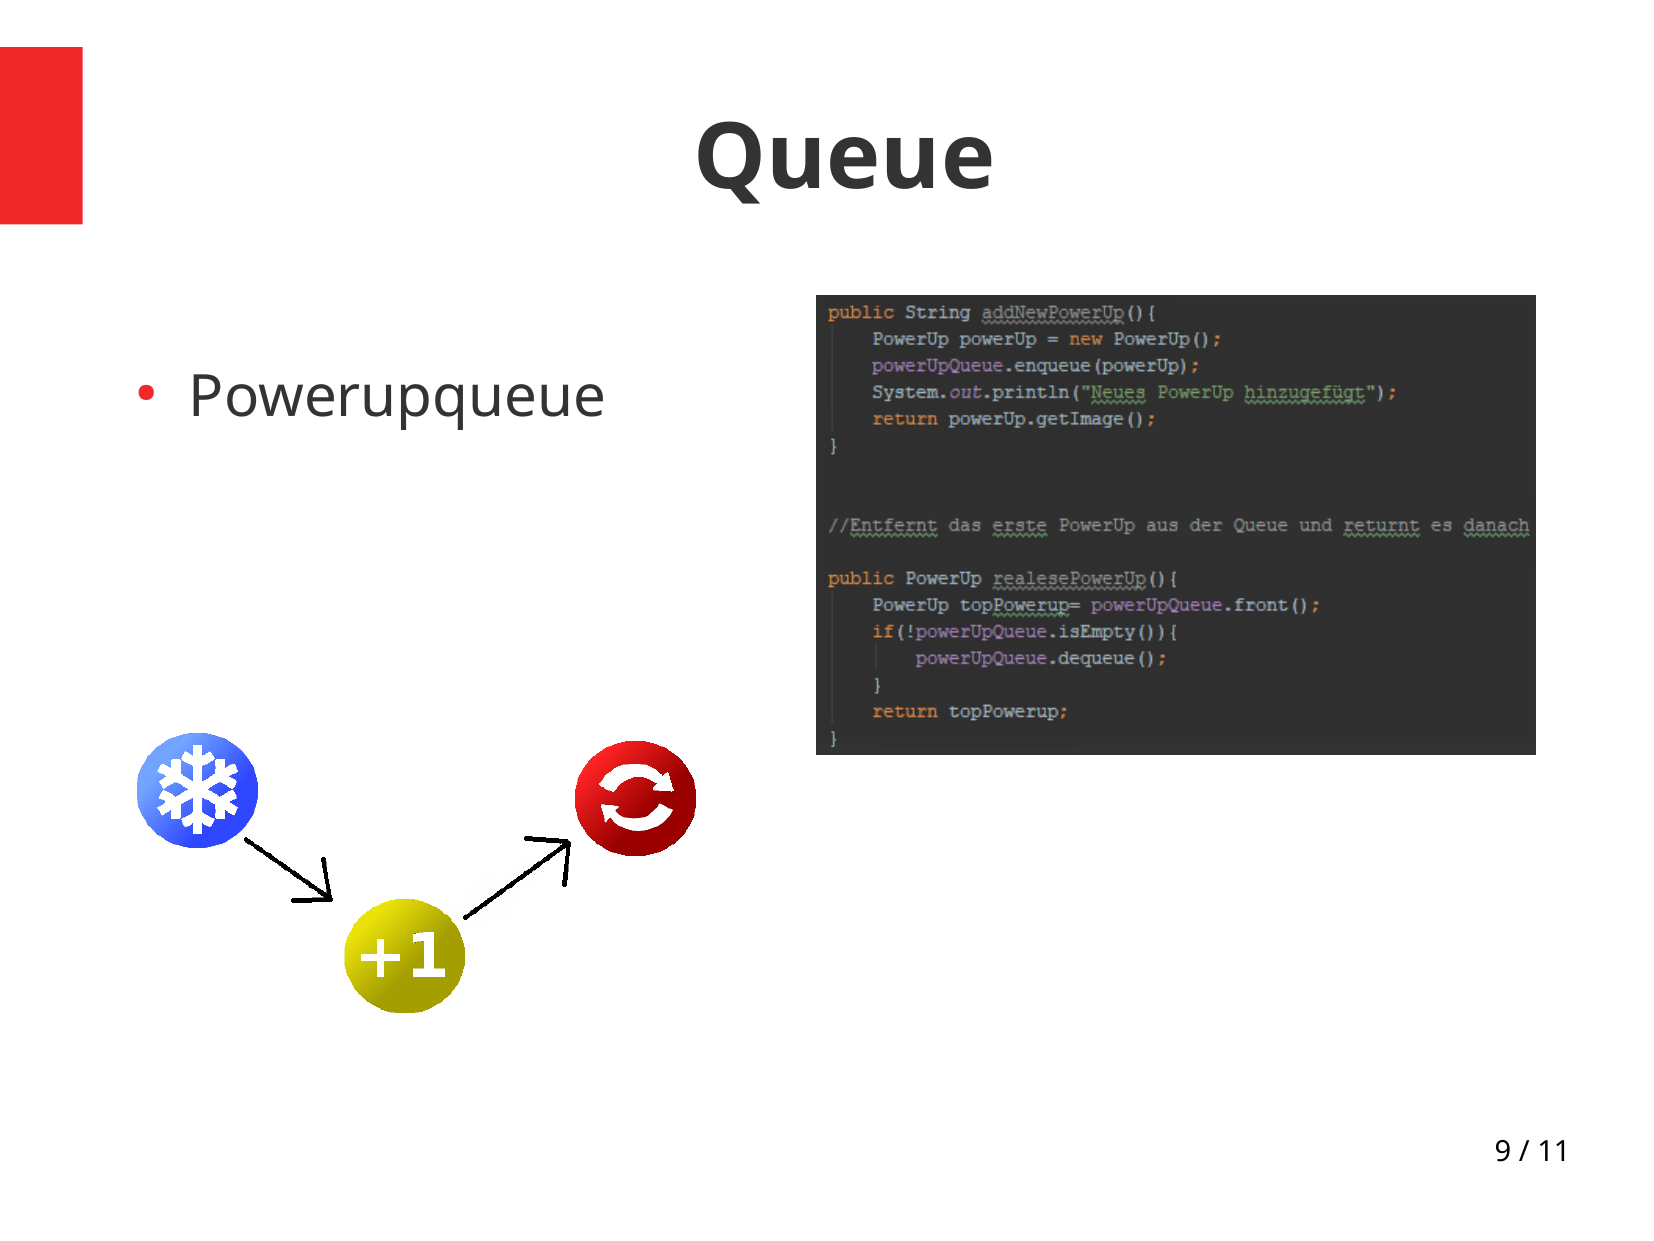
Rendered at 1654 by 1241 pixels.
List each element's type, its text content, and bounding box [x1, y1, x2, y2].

picture [129, 720, 721, 1039]
list Powerupqueue [118, 354, 1536, 1074]
title Queue [118, 49, 1571, 257]
picture [816, 295, 1536, 755]
